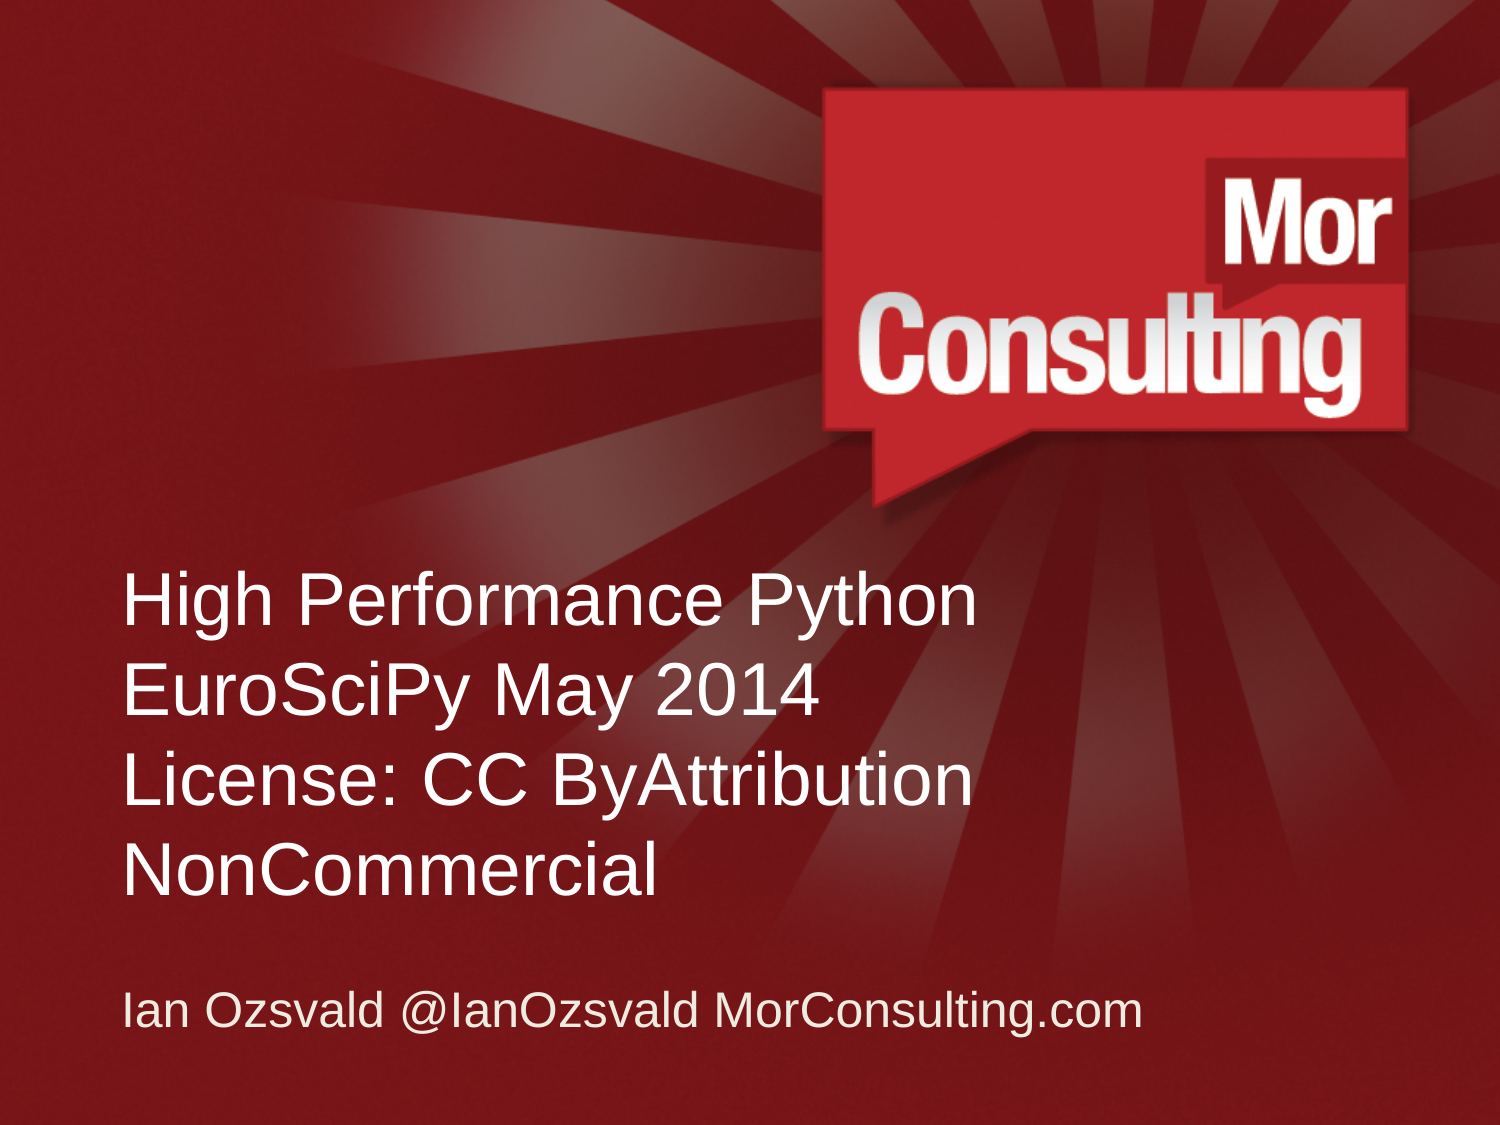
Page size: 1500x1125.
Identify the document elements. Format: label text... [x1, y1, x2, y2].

text_box Ian Ozsvald @IanOzsvald MorConsulting.com [106, 970, 1181, 1105]
text_box High Performance Python EuroSciPy May 2014 License: CC ByAttribution NonCommercial [106, 491, 1382, 971]
picture [0, 0, 1500, 1125]
